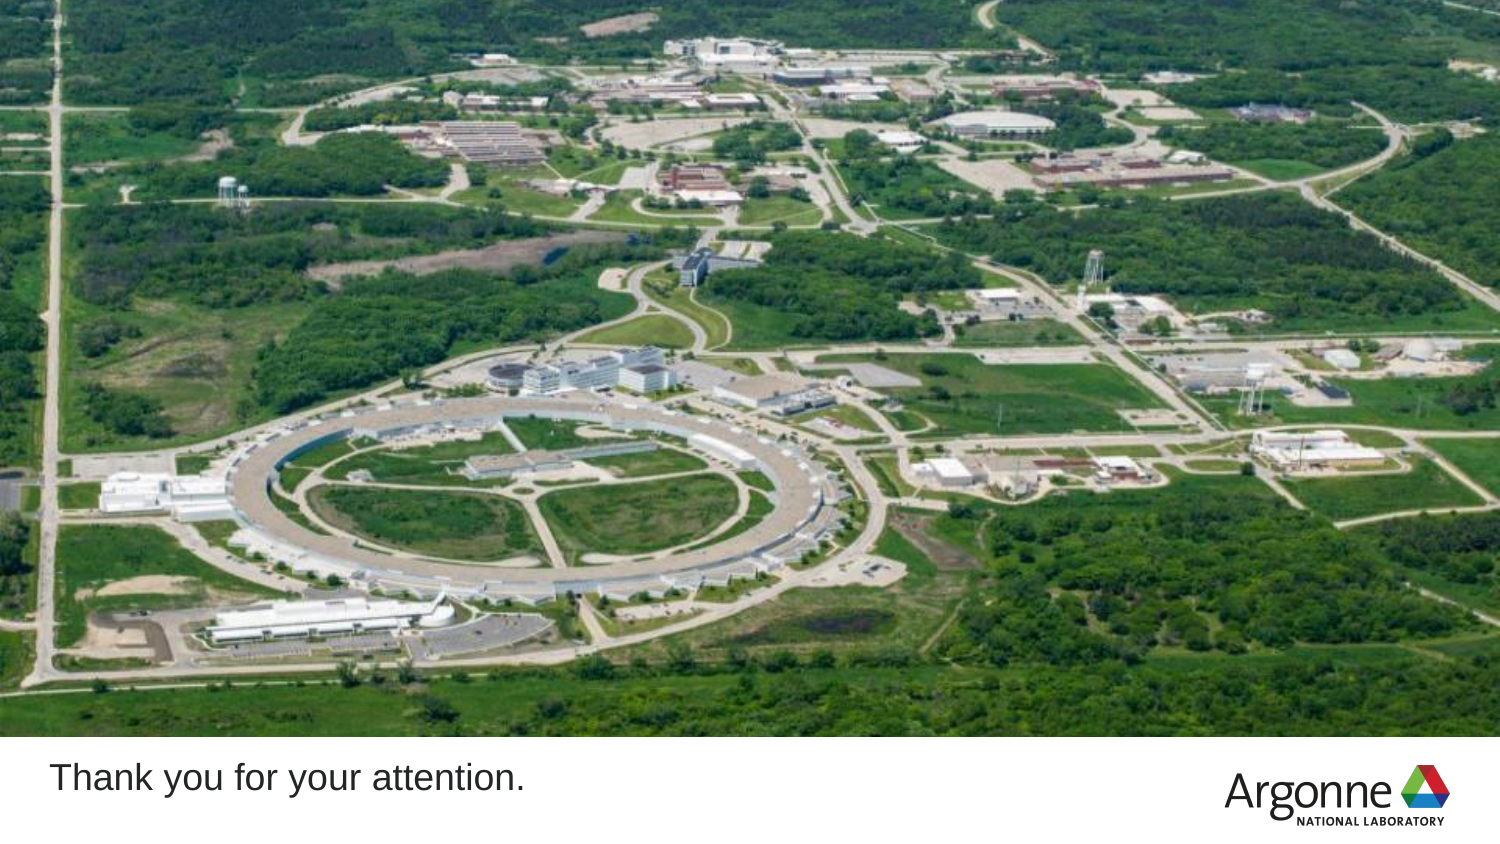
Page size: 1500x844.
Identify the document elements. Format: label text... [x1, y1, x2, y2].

text_box Thank you for your attention. [49, 753, 1096, 811]
picture [1213, 748, 1467, 840]
picture [0, 0, 1500, 737]
